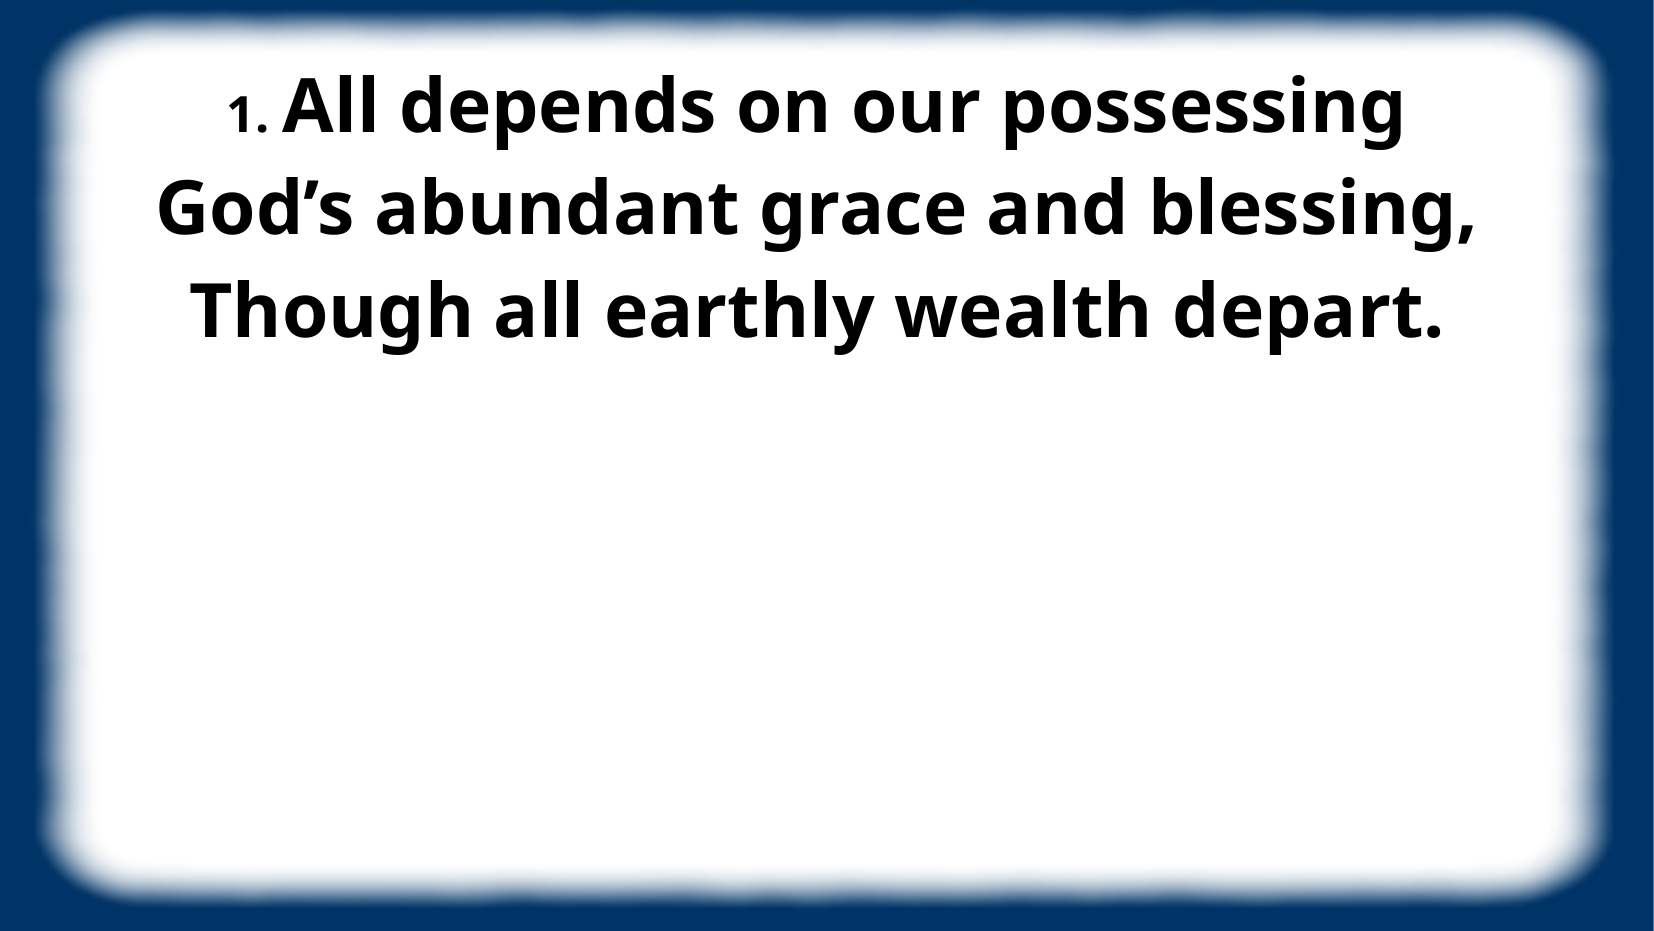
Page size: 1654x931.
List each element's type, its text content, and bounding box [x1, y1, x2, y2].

picture [0, 0, 1654, 931]
text_box 1. All depends on our possessing God’s abundant grace and blessing, Though all earthly wealth depart. [90, 45, 1546, 391]
